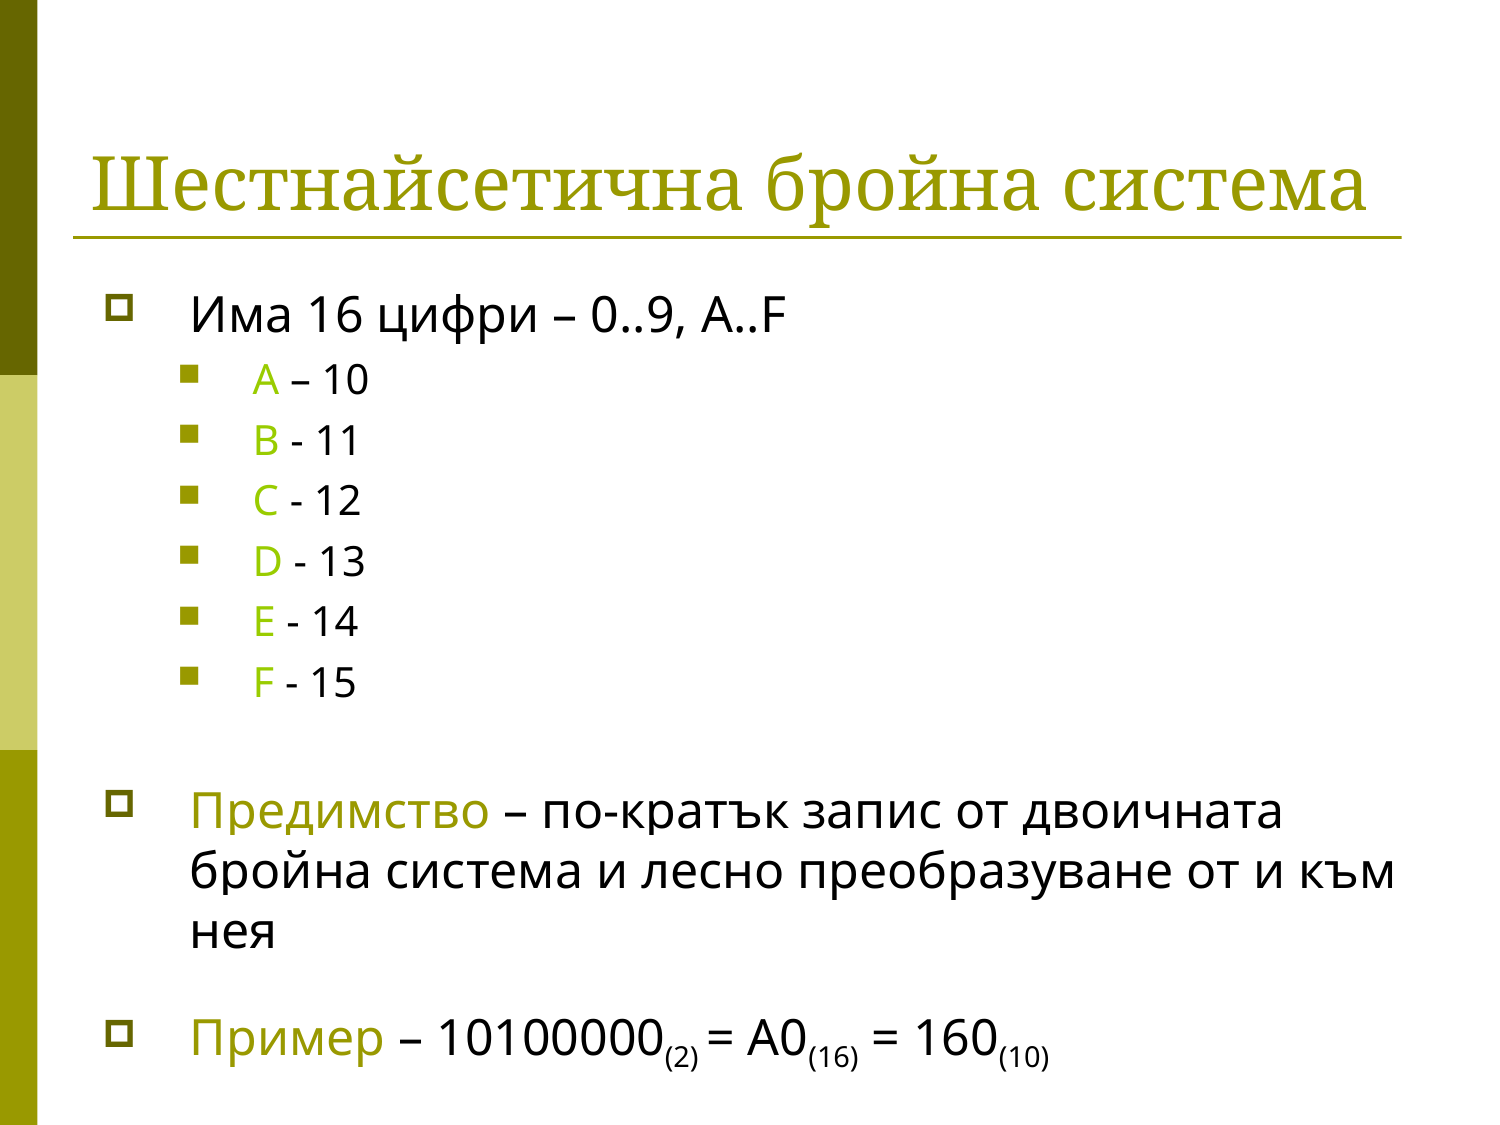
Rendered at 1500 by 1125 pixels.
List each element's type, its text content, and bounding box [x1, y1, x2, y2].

list Има 16 цифри – 0..9, A..F A – 10 B - 11 C - 12 D - 13 E - 14 F - 15 Предимство – по-кратък запис от двоичната бройна система и лесно преобразуване от и към нея Пример – 10100000(2) = A0(16) = 160(10) [87, 275, 1438, 1101]
title Шестнайсетична бройна система [75, 45, 1465, 233]
